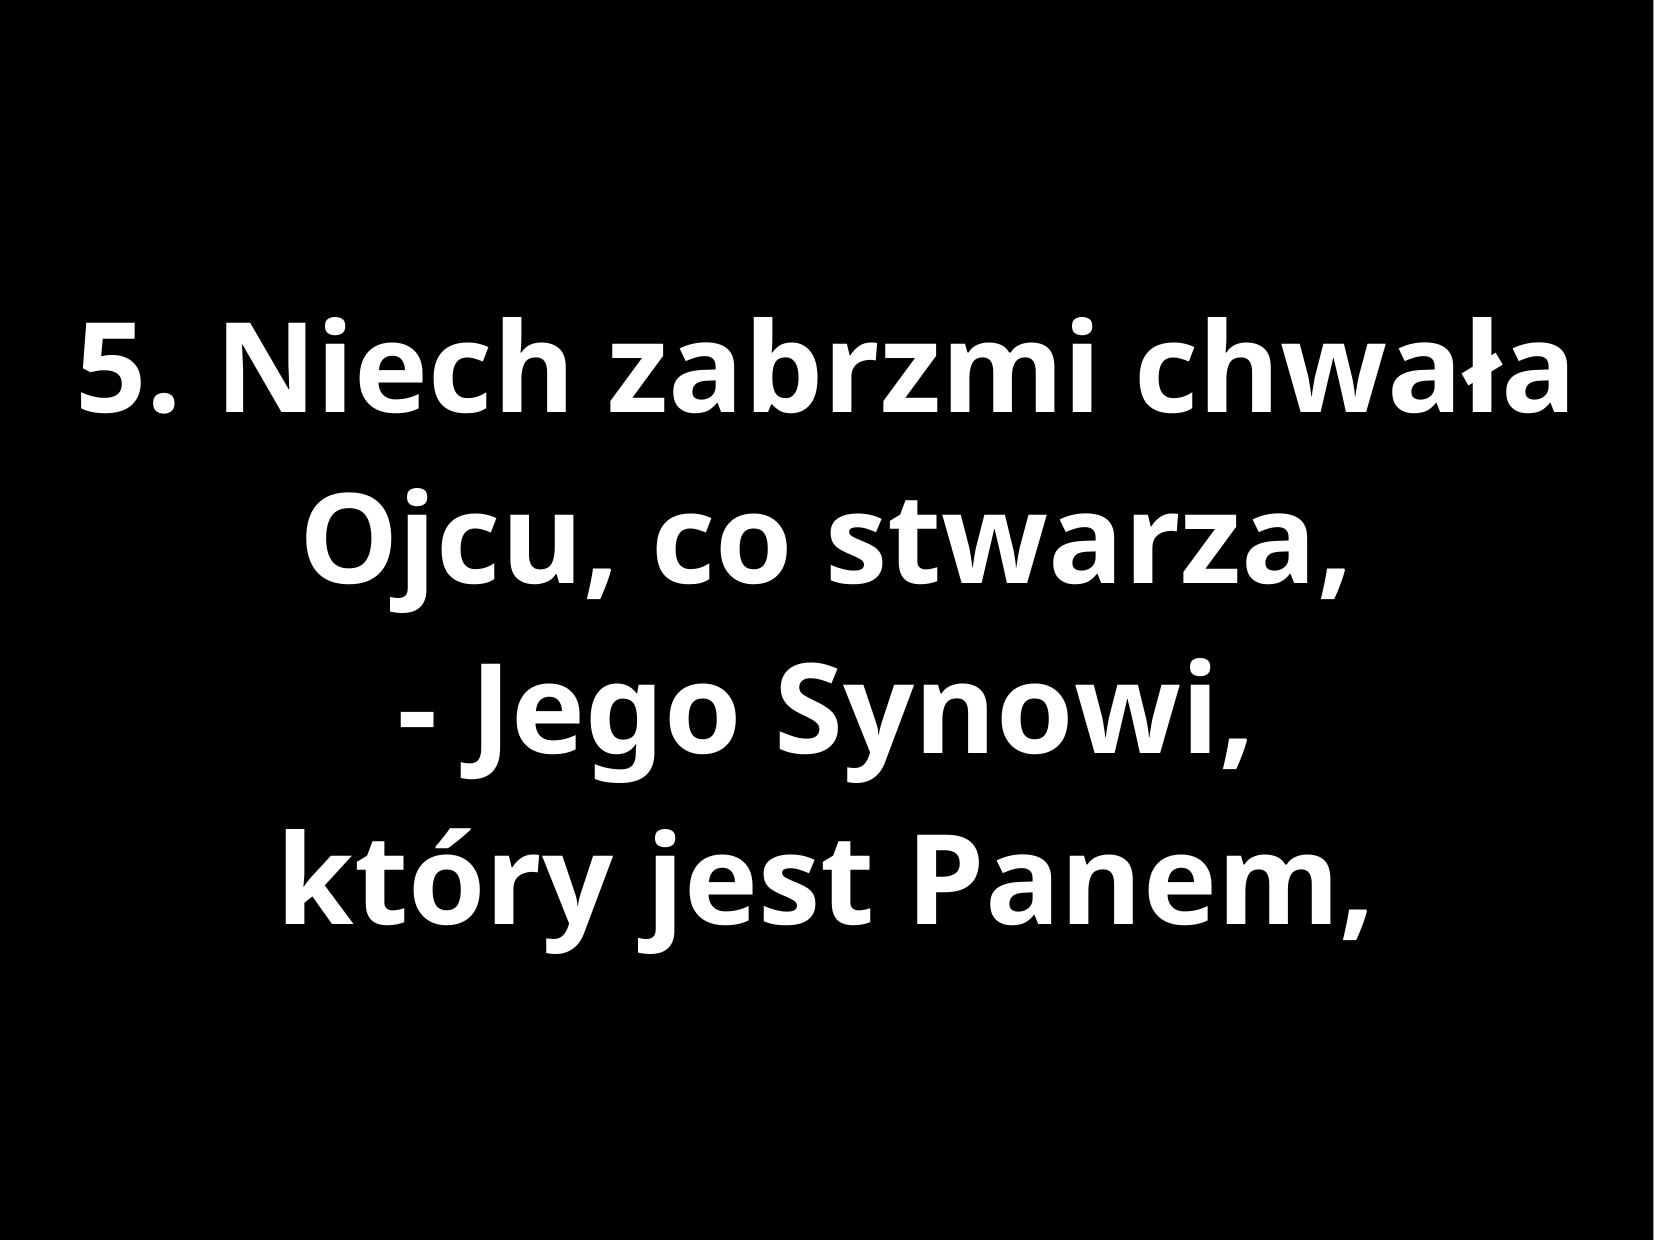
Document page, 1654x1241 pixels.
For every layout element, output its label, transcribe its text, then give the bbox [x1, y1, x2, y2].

title 5. Niech zabrzmi chwała Ojcu, co stwarza, - Jego Synowi, który jest Panem, [0, 0, 1654, 1240]
